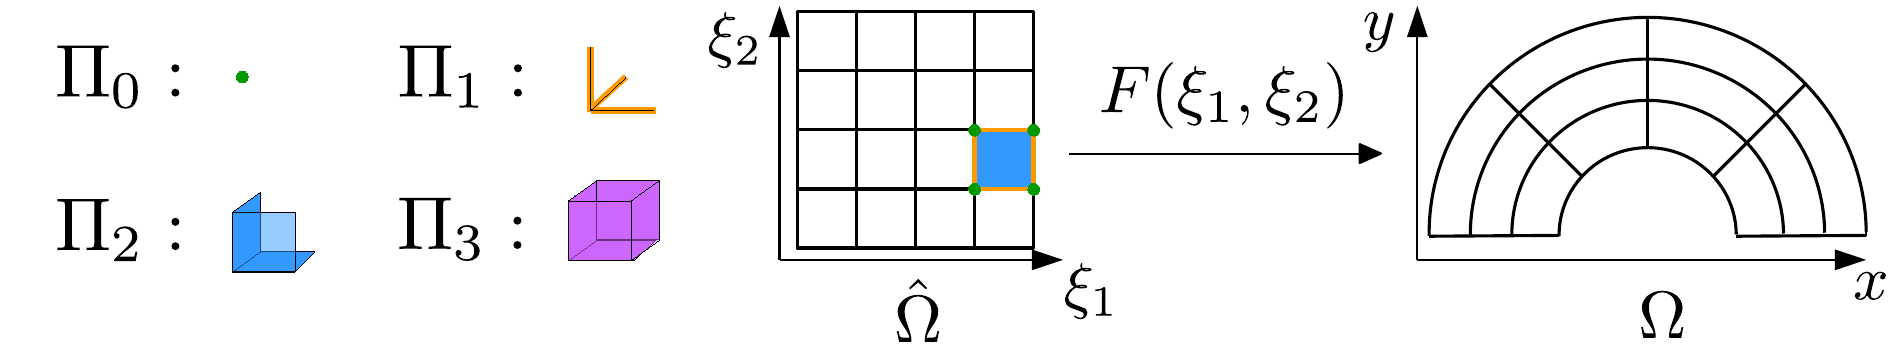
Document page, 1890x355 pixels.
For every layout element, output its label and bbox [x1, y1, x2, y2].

text_box [399, 45, 522, 108]
text_box [236, 71, 249, 83]
text_box [896, 278, 940, 342]
text_box [708, 11, 757, 69]
text_box [1065, 262, 1112, 320]
text_box [968, 124, 1040, 196]
text_box [57, 199, 180, 262]
text_box [232, 192, 315, 273]
text_box [399, 197, 522, 262]
text_box [57, 45, 180, 109]
text_box [1364, 11, 1394, 53]
text_box [1101, 62, 1343, 129]
text_box [568, 180, 660, 261]
text_box [1641, 290, 1684, 338]
text_box [1854, 271, 1886, 301]
